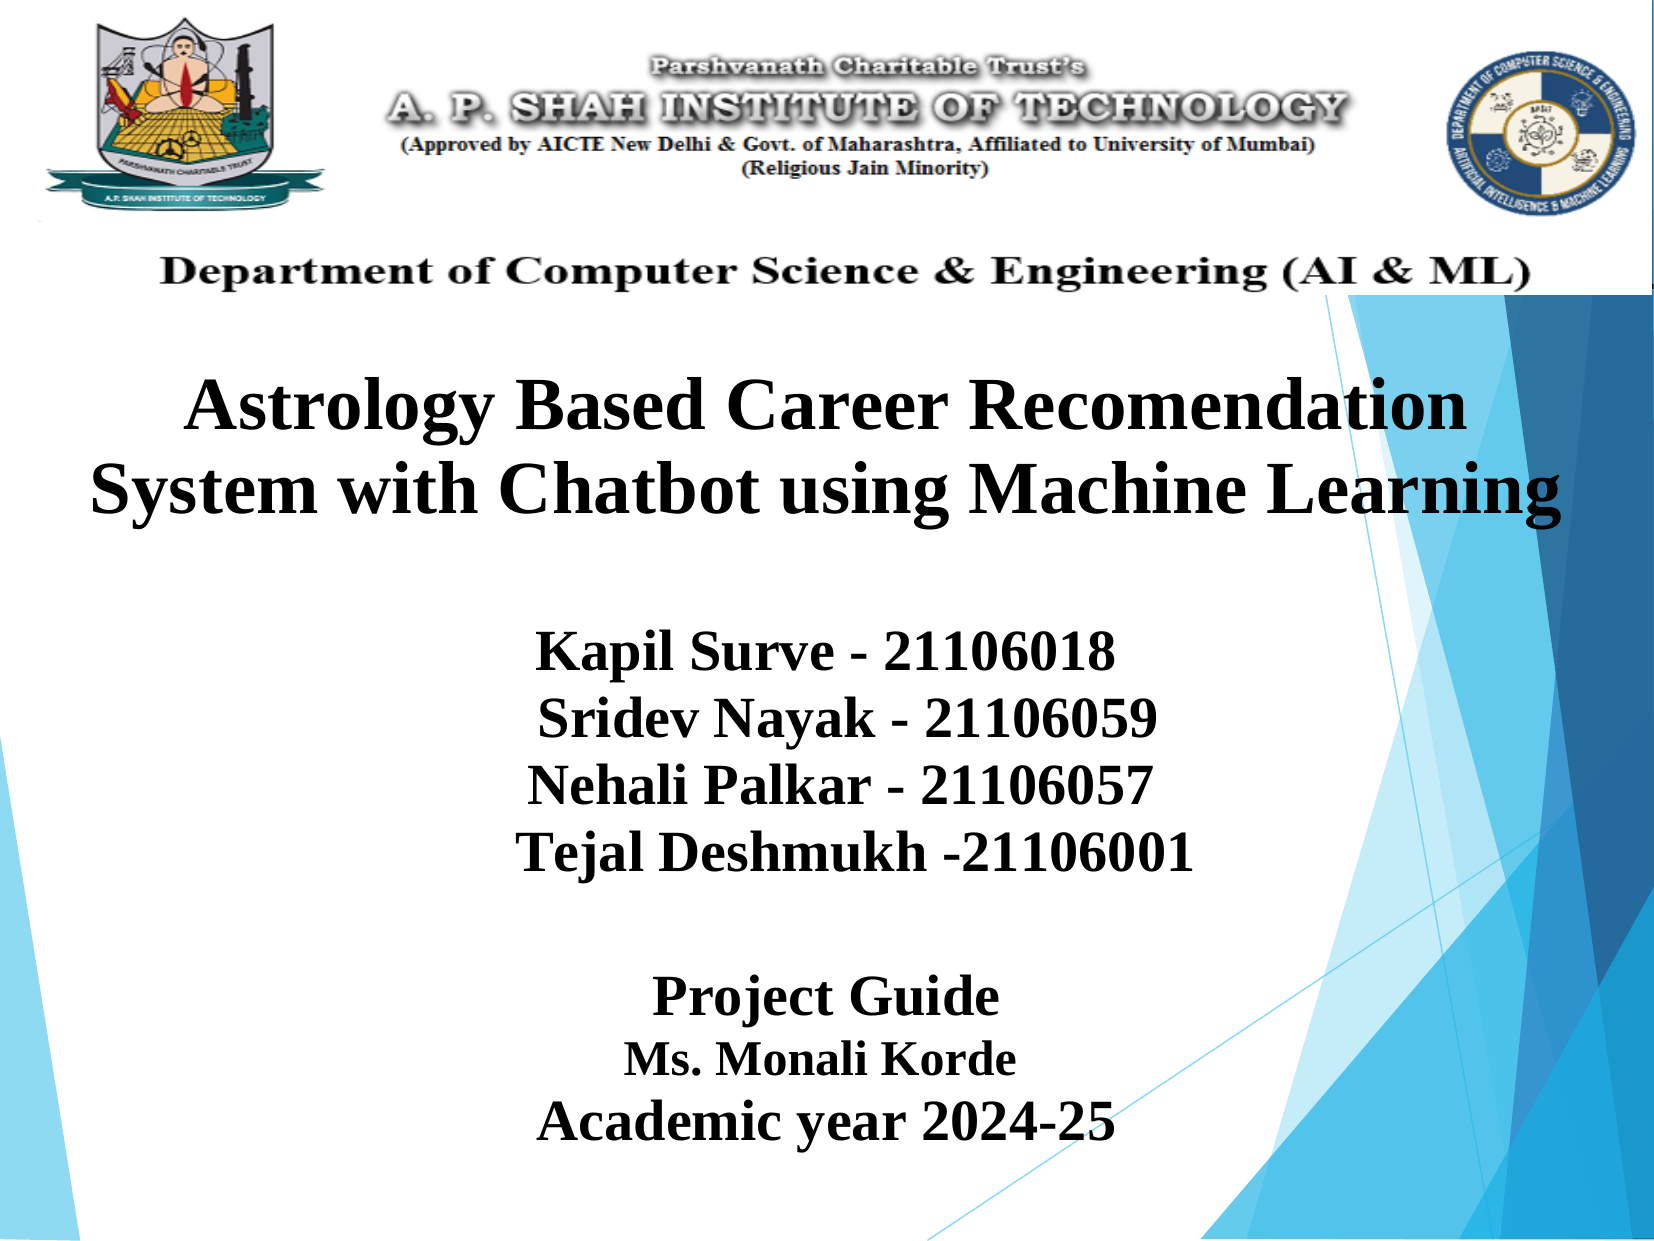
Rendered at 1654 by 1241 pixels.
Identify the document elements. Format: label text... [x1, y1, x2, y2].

text_box Astrology Based Career Recomendation System with Chatbot using Machine Learning Kapil Surve - 21106018 Sridev Nayak - 21106059 Nehali Palkar - 21106057 Tejal Deshmukh -21106001 Project Guide Ms. Monali Korde Academic year 2024-25 [82, 290, 1571, 1188]
picture [0, 0, 1652, 295]
